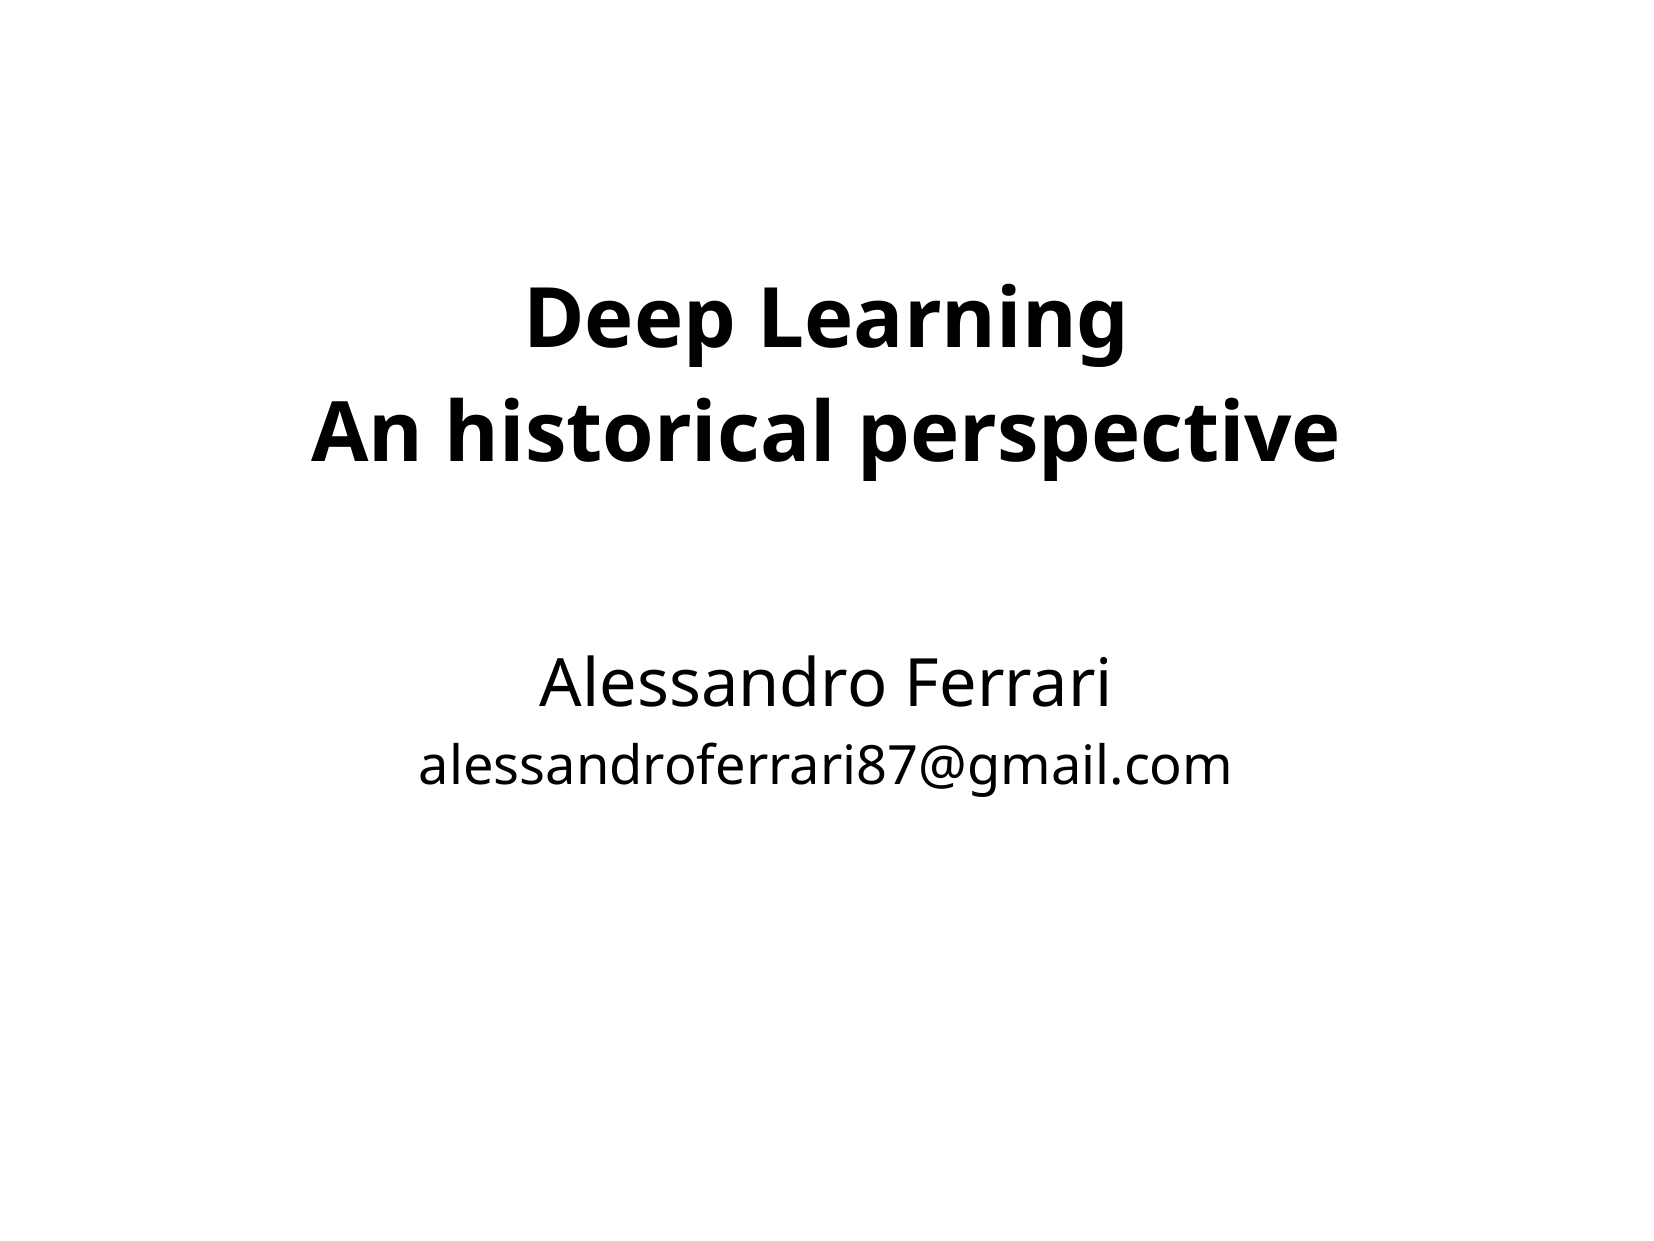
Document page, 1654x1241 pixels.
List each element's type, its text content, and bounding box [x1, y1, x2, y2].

subtitle Deep Learning An historical perspective Alessandro Ferrari alessandroferrari87@gmail.com [82, 49, 1571, 1010]
